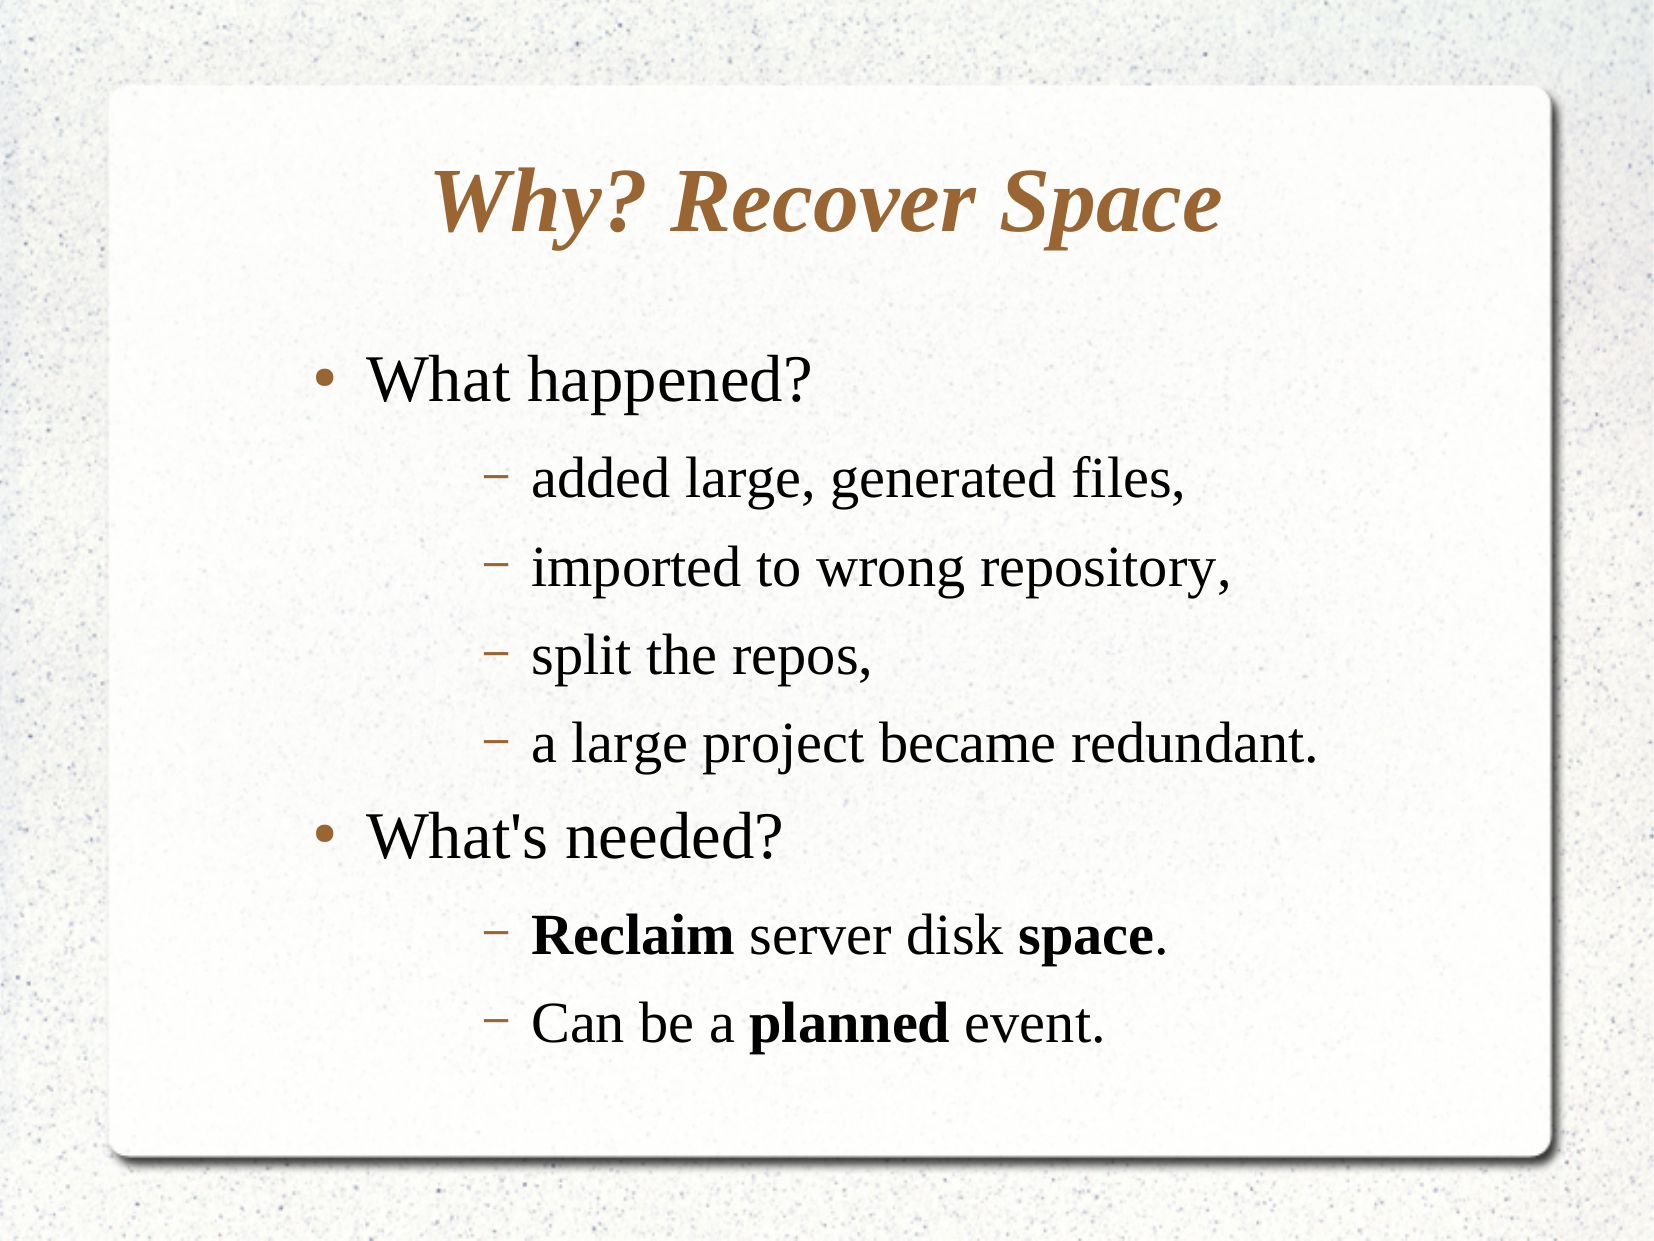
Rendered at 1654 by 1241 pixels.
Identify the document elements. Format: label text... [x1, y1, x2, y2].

picture [0, 0, 1654, 1241]
list What happened? added large, generated files, imported to wrong repository, split the repos, a large project became redundant. What's needed? Reclaim server disk space. Can be a planned event. [295, 342, 1654, 1161]
title Why? Recover Space [118, 96, 1536, 304]
